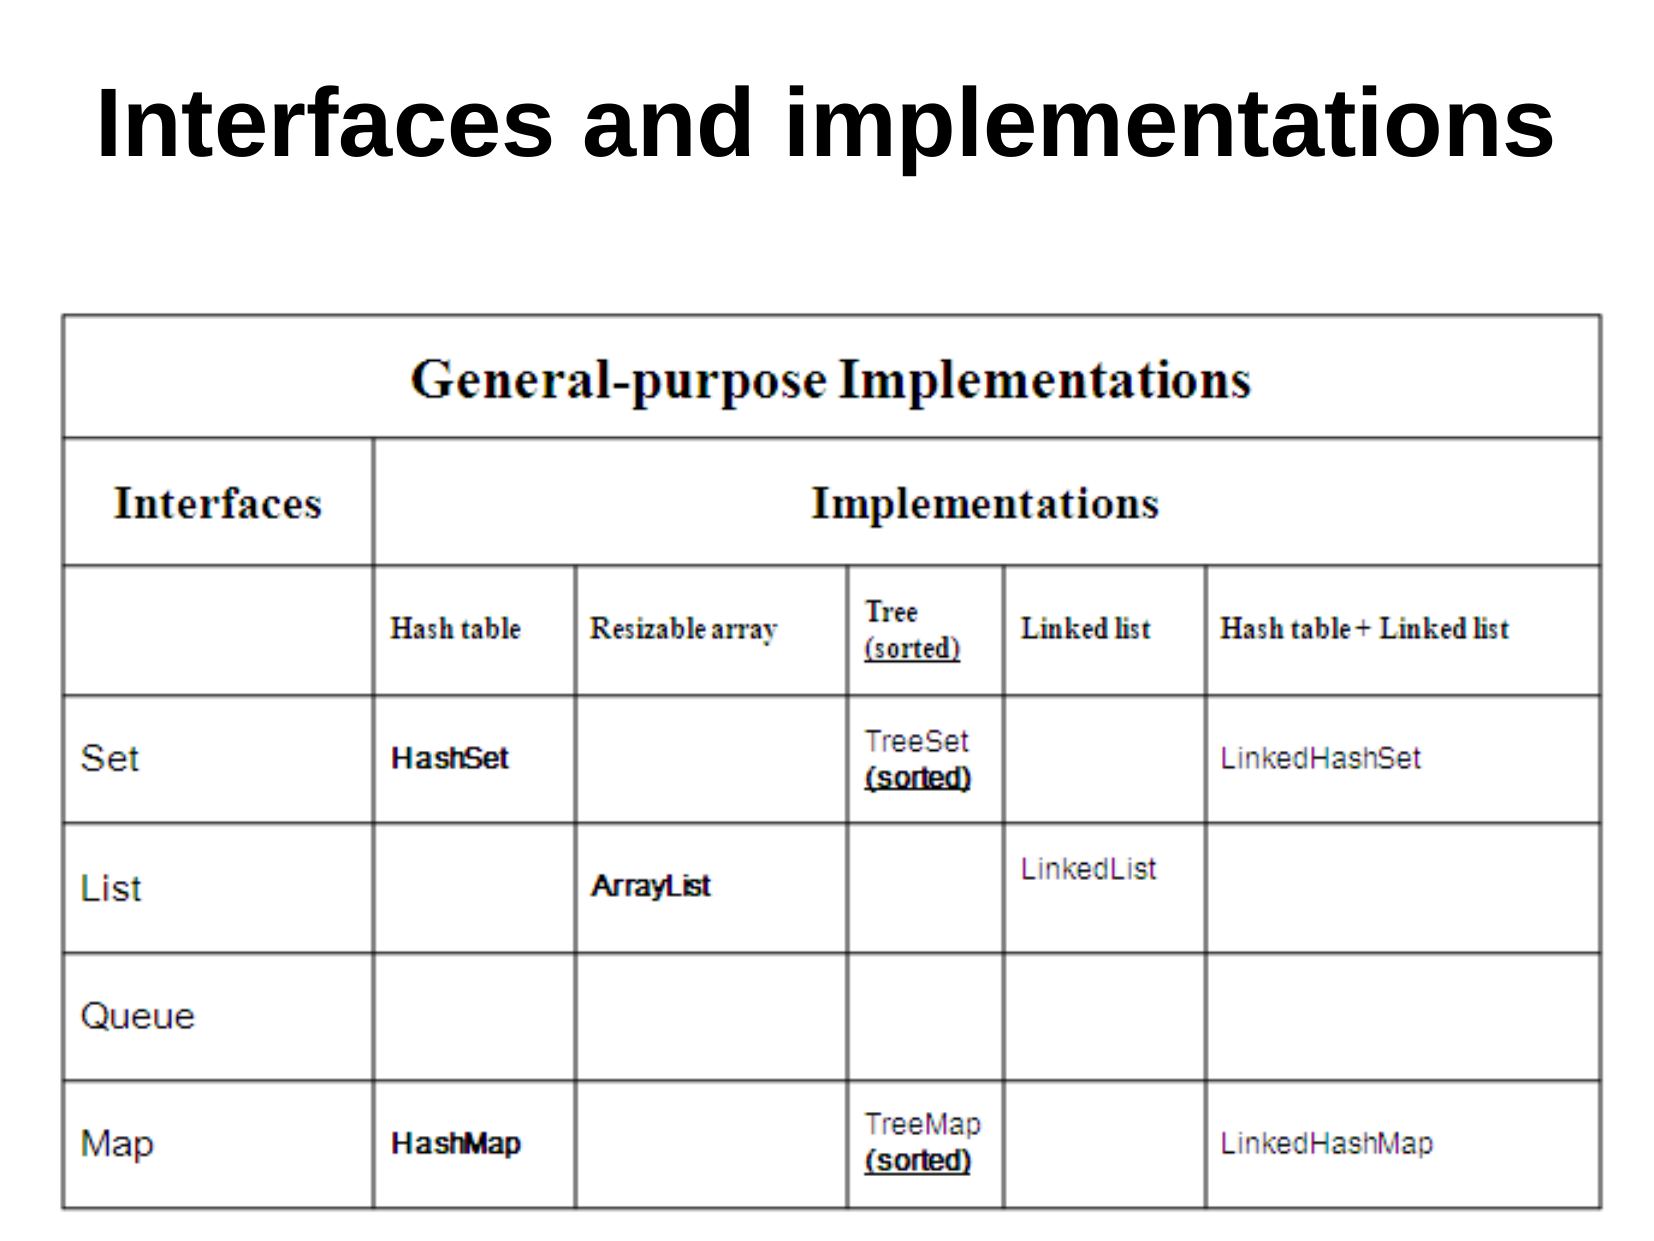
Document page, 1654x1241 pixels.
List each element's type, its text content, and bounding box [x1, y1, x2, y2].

picture [35, 295, 1642, 1241]
title Interfaces and implementations [82, 49, 1571, 196]
